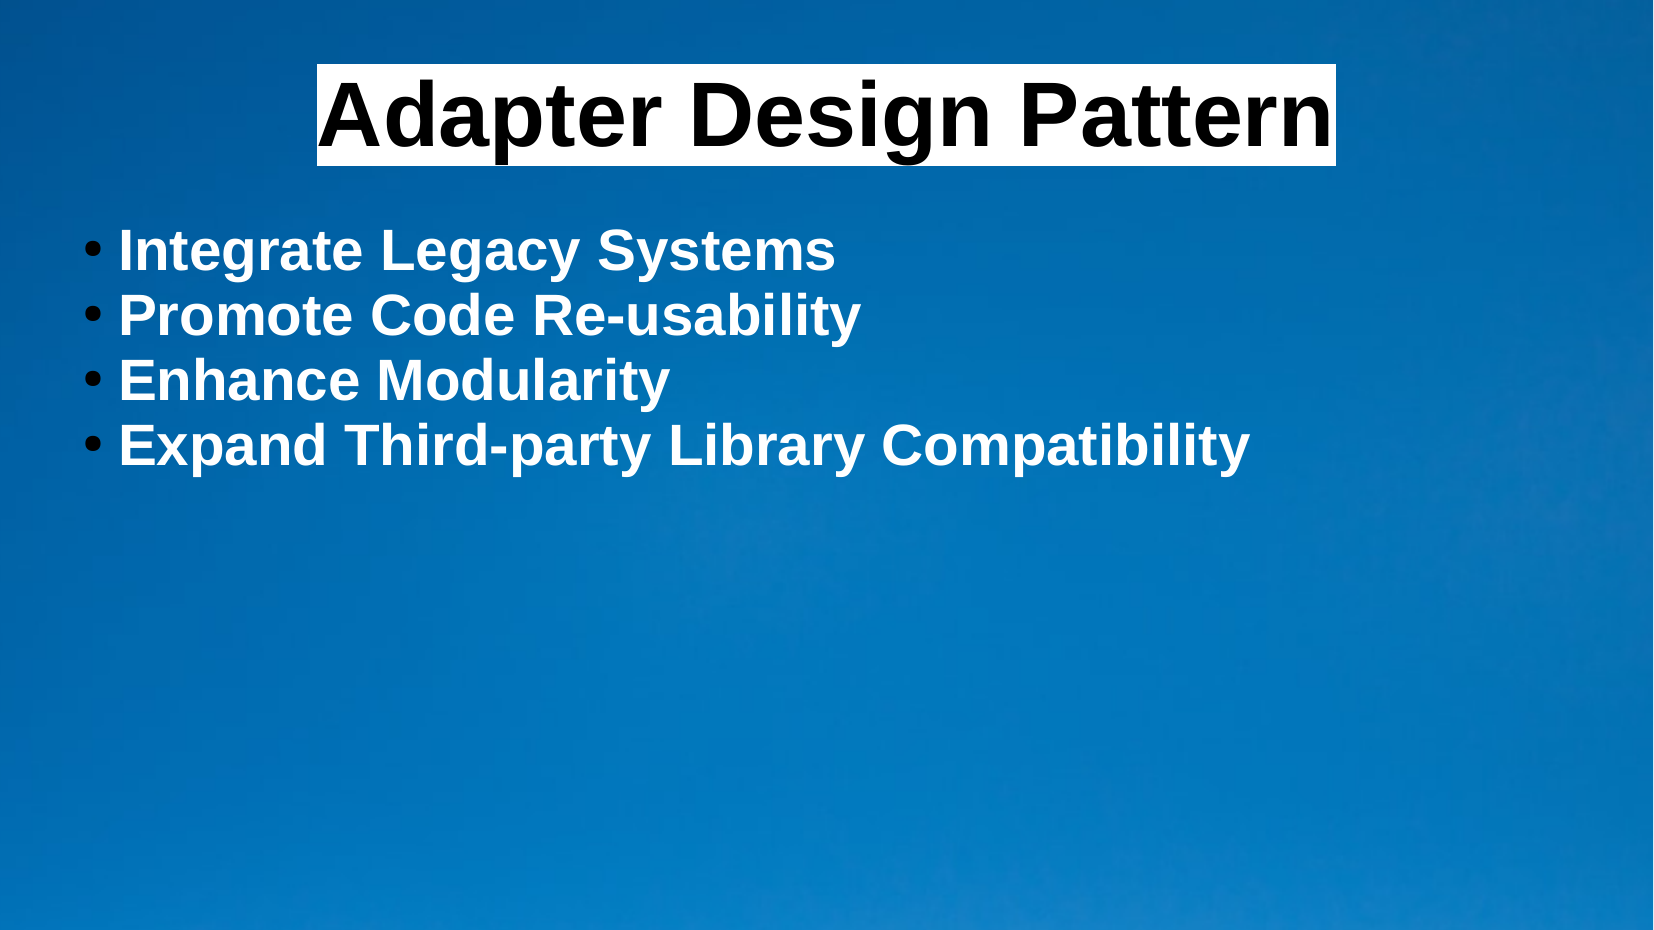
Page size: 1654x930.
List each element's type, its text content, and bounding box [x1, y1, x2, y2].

subtitle Integrate Legacy Systems Promote Code Re-usability Enhance Modularity Expand Third-party Library Compatibility [82, 217, 1571, 803]
title Adapter Design Pattern [82, 37, 1571, 193]
picture [0, 0, 1654, 930]
